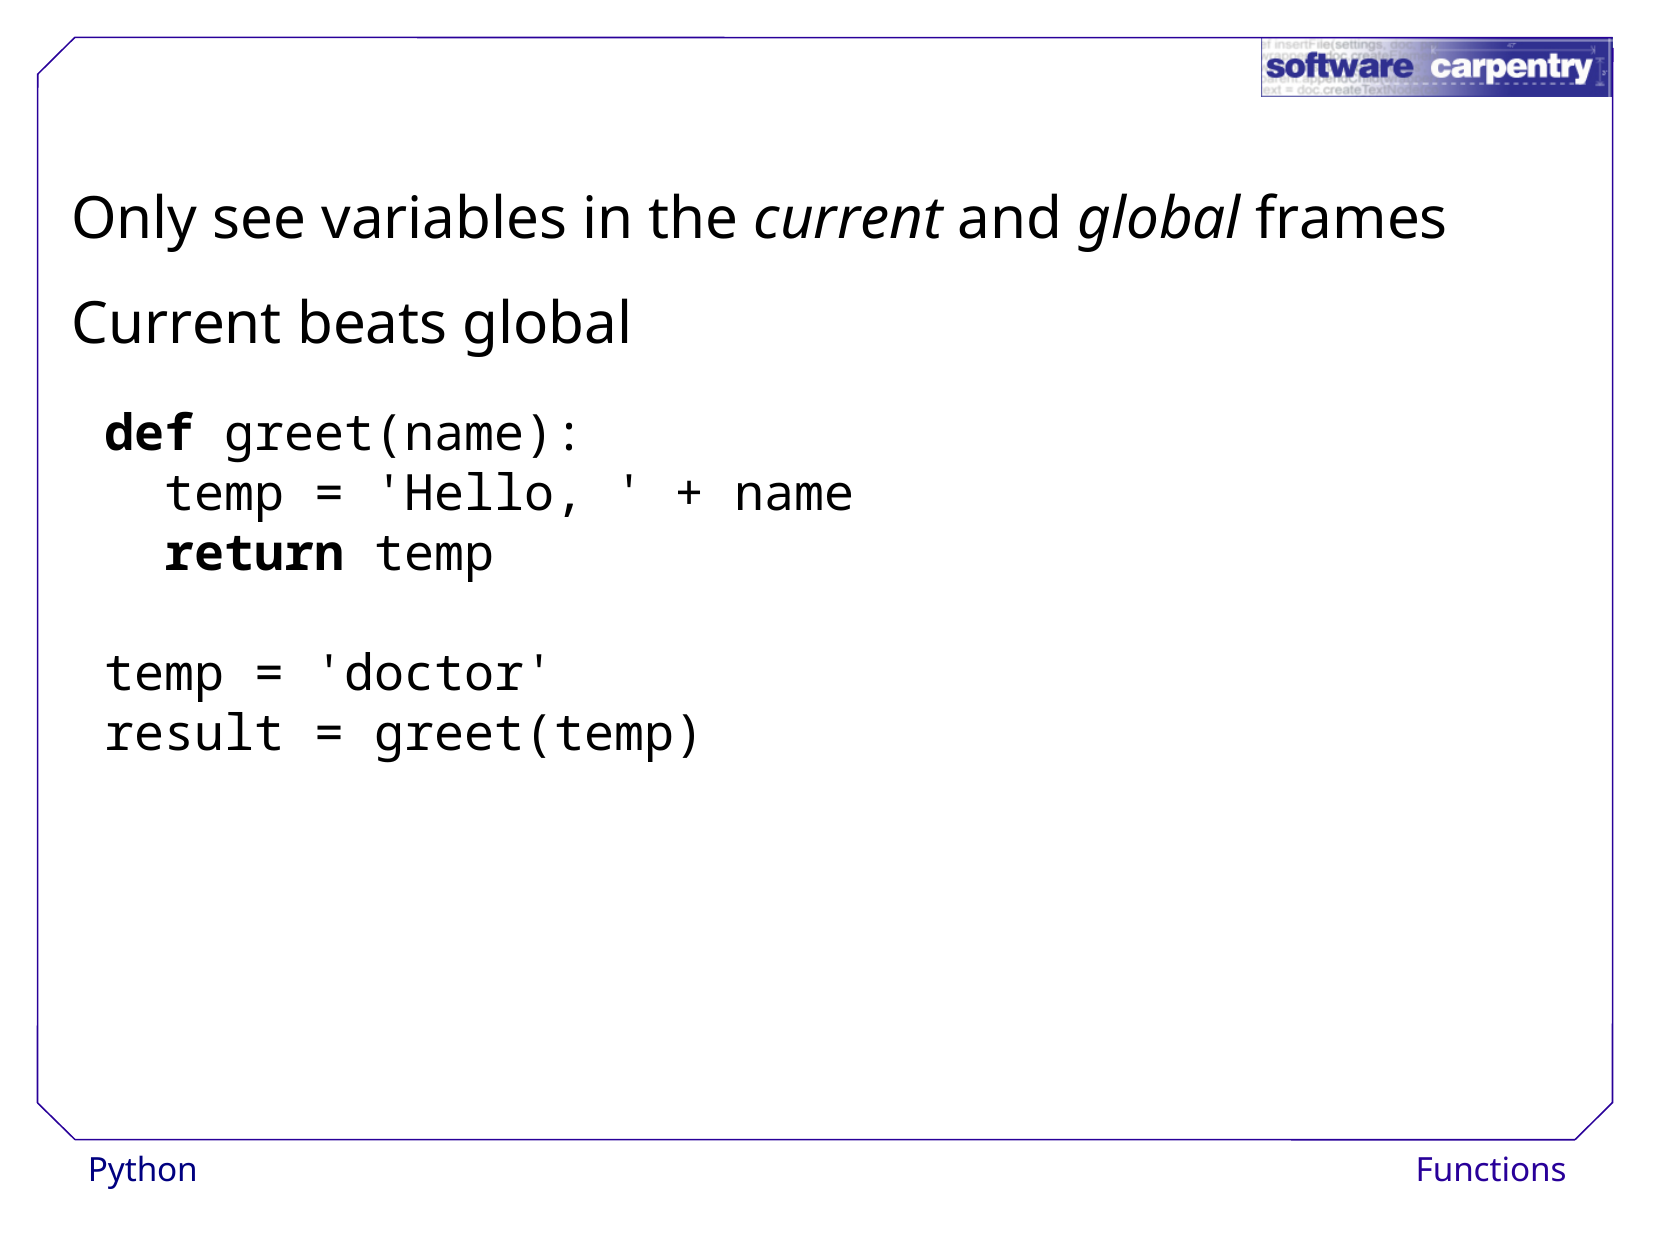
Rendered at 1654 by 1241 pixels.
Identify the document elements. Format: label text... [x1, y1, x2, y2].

picture [1261, 39, 1613, 97]
text_box def greet(name): temp = 'Hello, ' + name return temp temp = 'doctor' result = greet(temp) [89, 393, 790, 961]
text_box Only see variables in the current and global frames Current beats global [56, 137, 1613, 364]
